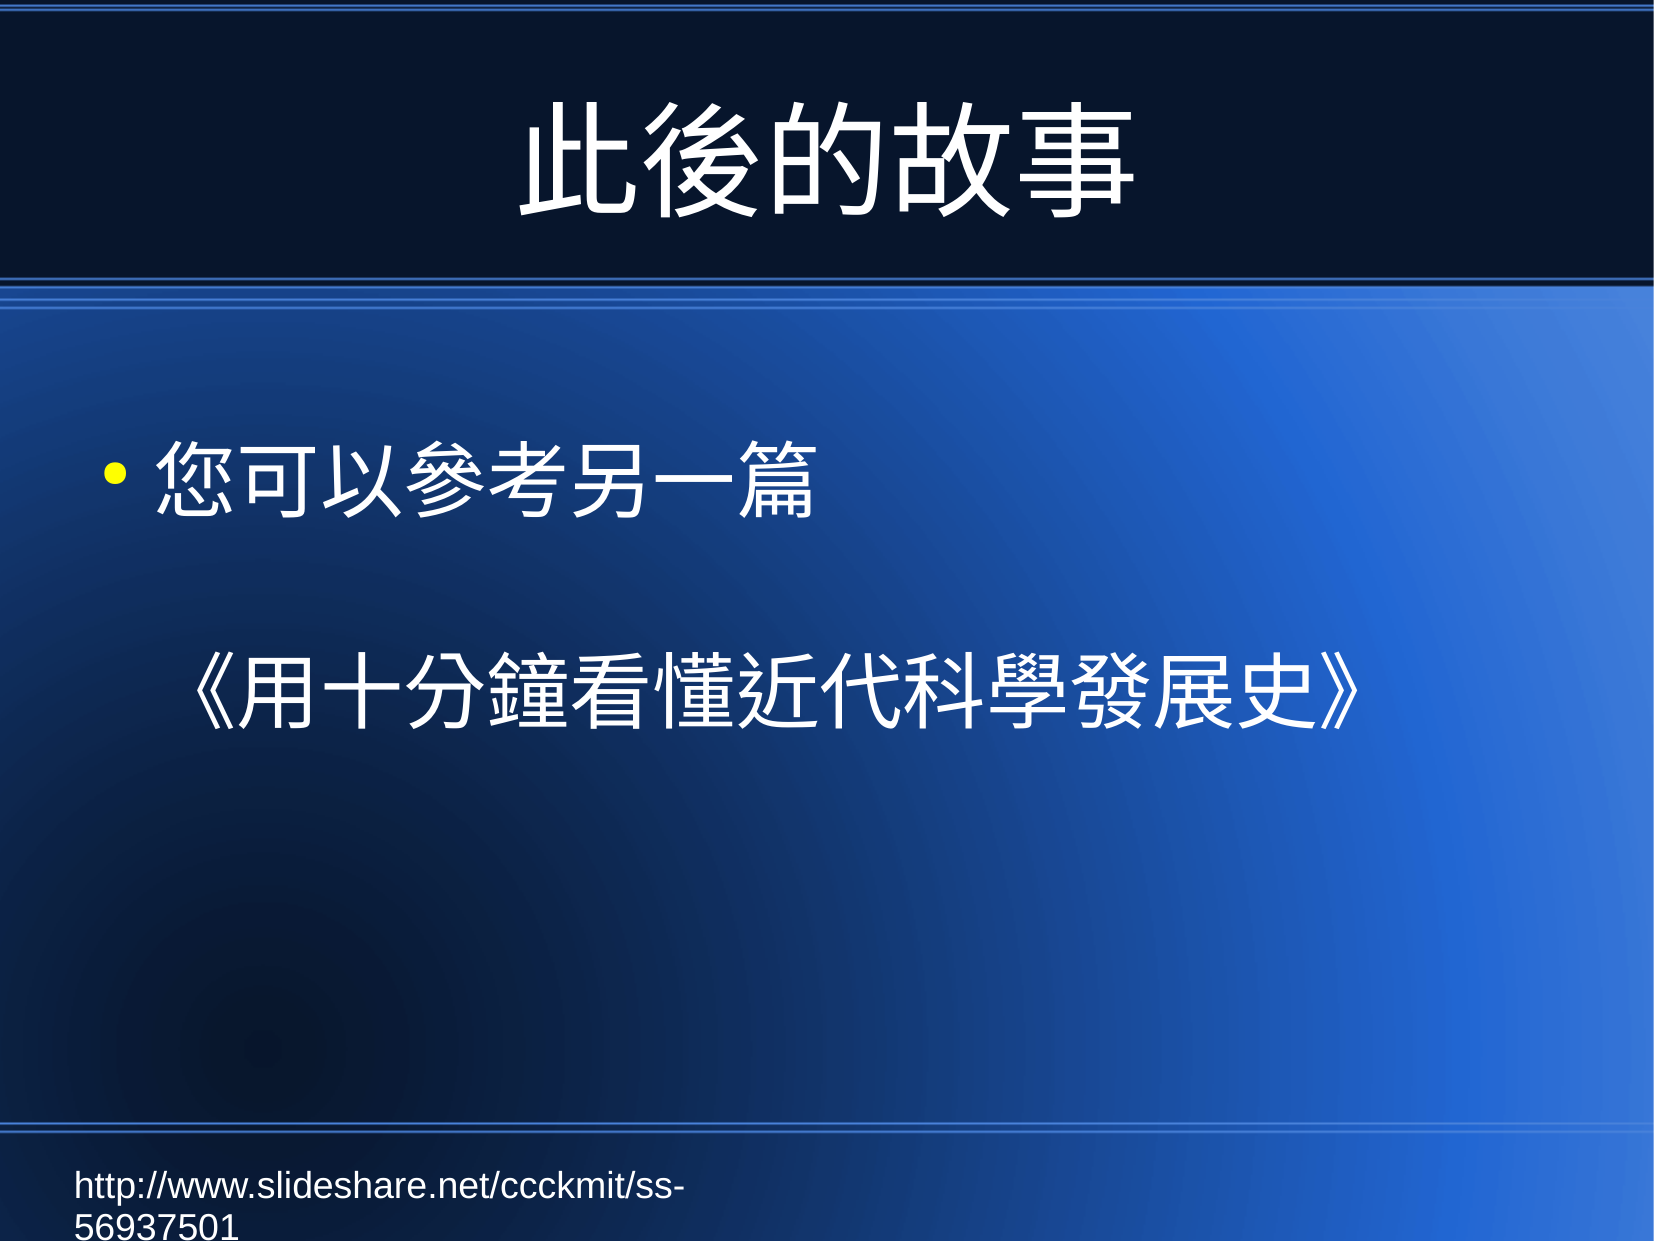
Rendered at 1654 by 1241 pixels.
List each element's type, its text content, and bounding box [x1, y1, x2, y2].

text_box http://www.slideshare.net/ccckmit/ss-56937501 [59, 1157, 865, 1215]
title 此後的故事 [82, 49, 1571, 257]
picture [0, 0, 1654, 1241]
list 您可以參考另一篇 《用十分鐘看懂近代科學發展史》 [82, 355, 1571, 1241]
